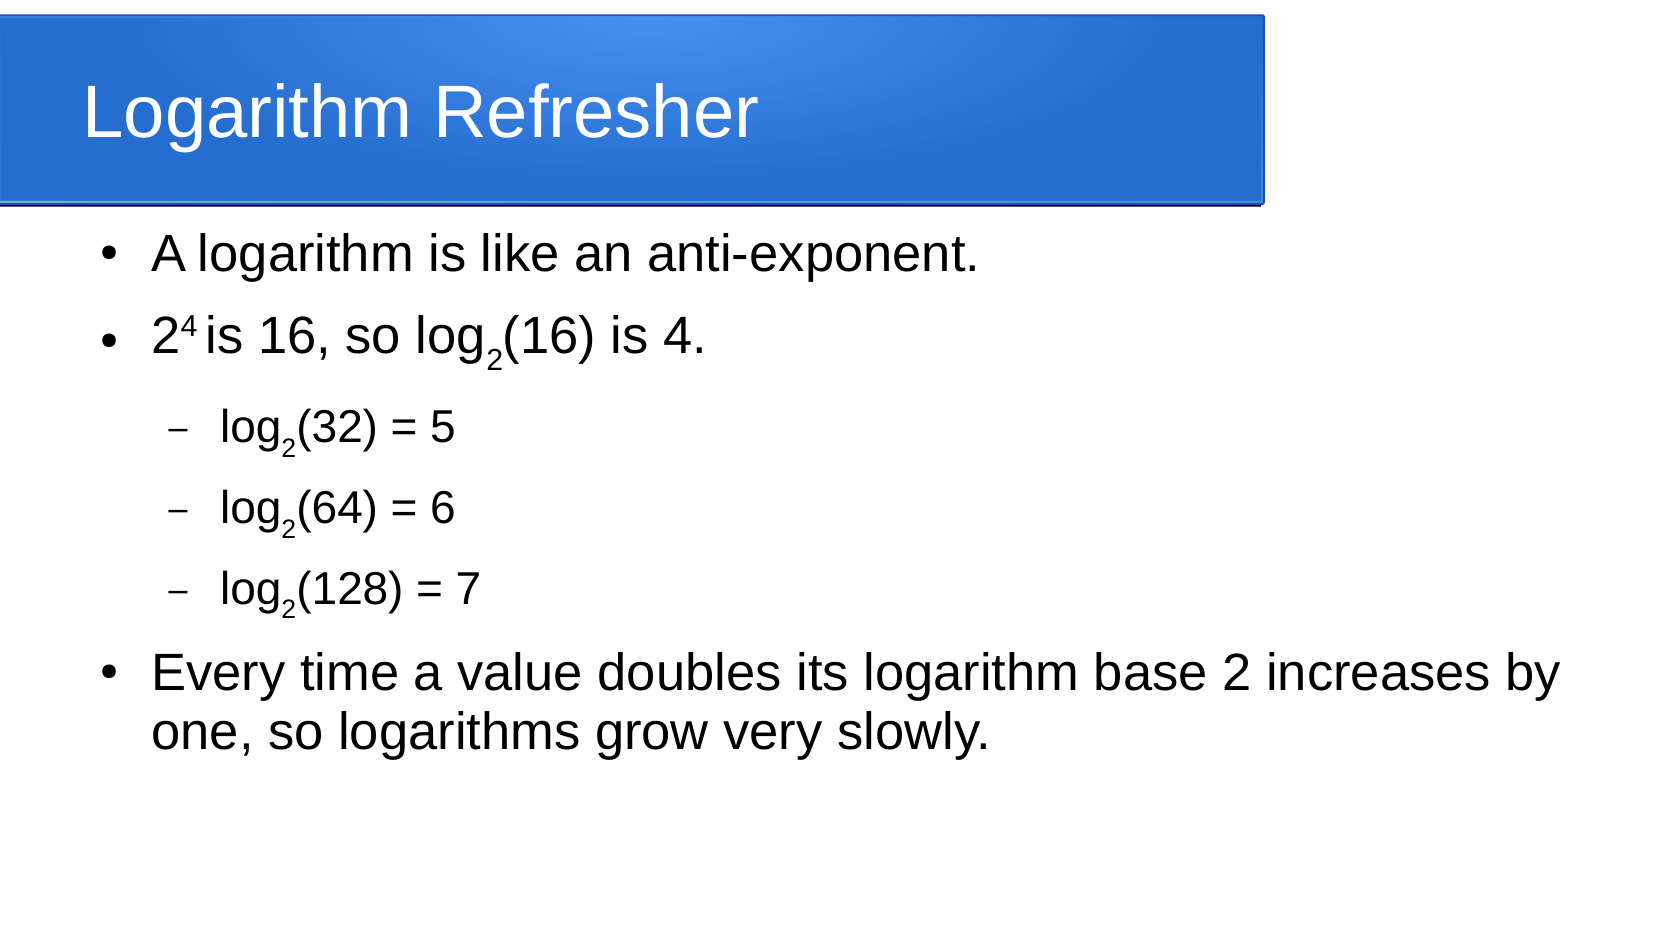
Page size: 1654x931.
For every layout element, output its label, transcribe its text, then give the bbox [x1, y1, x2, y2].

title Logarithm Refresher [82, 35, 1235, 189]
list A logarithm is like an anti-exponent. 24 is 16, so log2(16) is 4. log2(32) = 5 log2(64) = 6 log2(128) = 7 Every time a value doubles its logarithm base 2 increases by one, so logarithms grow very slowly. [82, 224, 1571, 764]
